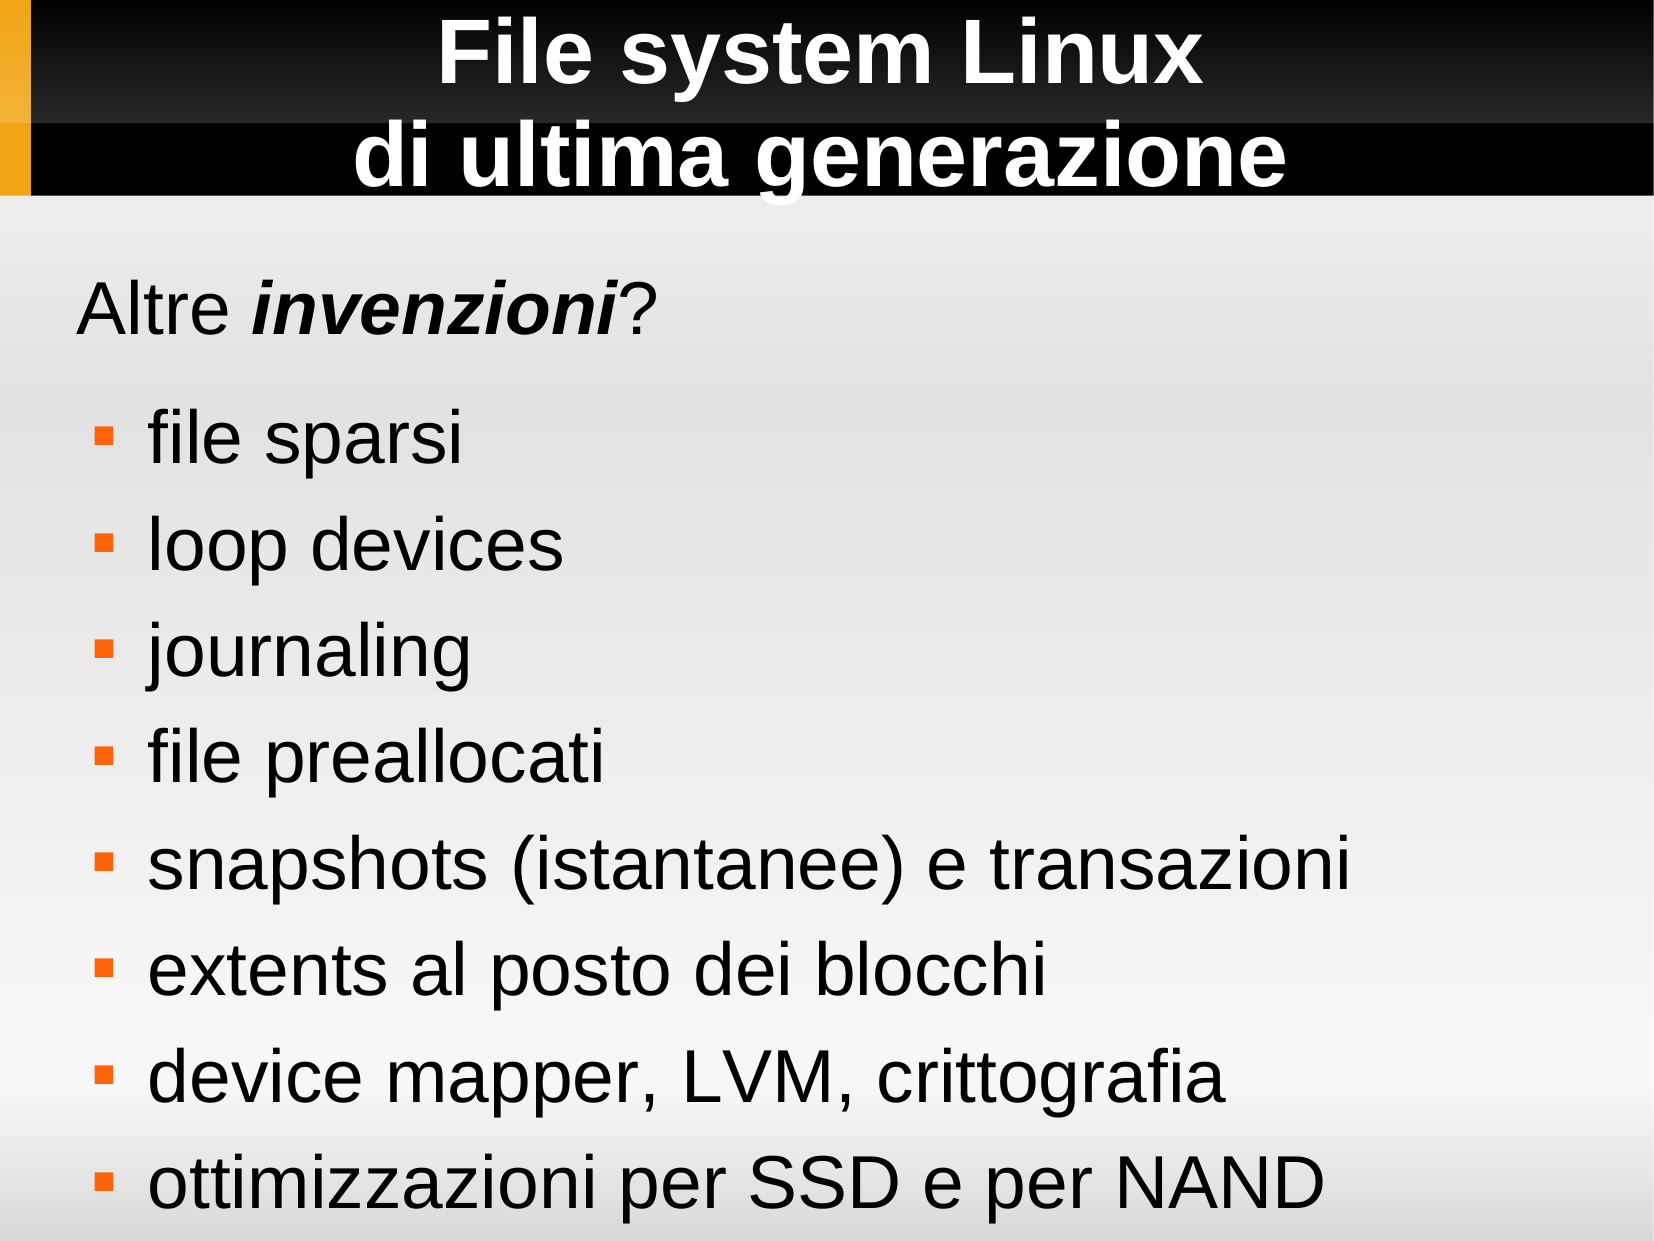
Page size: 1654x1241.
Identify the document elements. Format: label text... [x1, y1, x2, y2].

picture [0, 0, 1654, 1241]
title File system Linux di ultima generazione [76, 0, 1565, 208]
list Altre invenzioni? file sparsi loop devices journaling file preallocati snapshots (istantanee) e transazioni extents al posto dei blocchi device mapper, LVM, crittografia ottimizzazioni per SSD e per NAND [76, 266, 1607, 1225]
